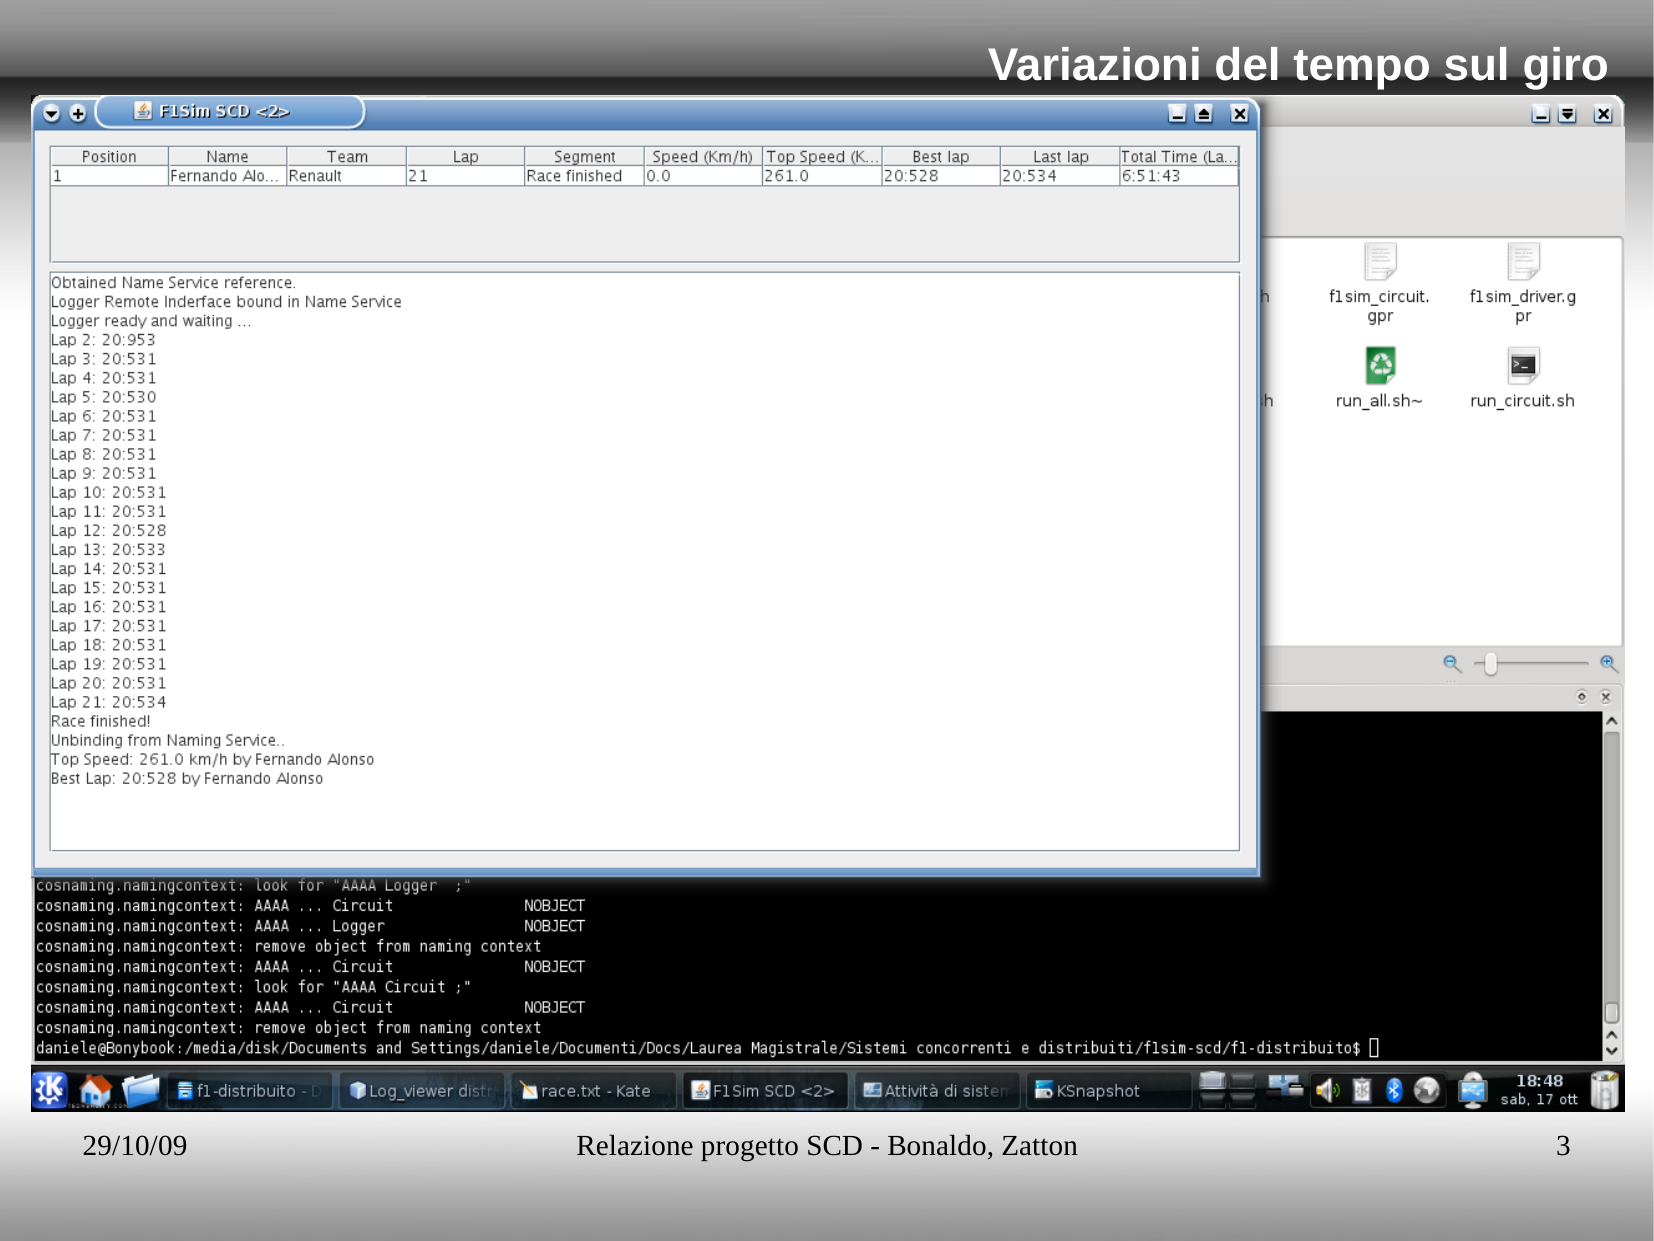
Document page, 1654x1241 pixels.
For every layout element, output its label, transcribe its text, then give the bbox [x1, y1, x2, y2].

text_box Variazioni del tempo sul giro [679, 31, 1625, 95]
picture [0, 0, 1654, 1241]
